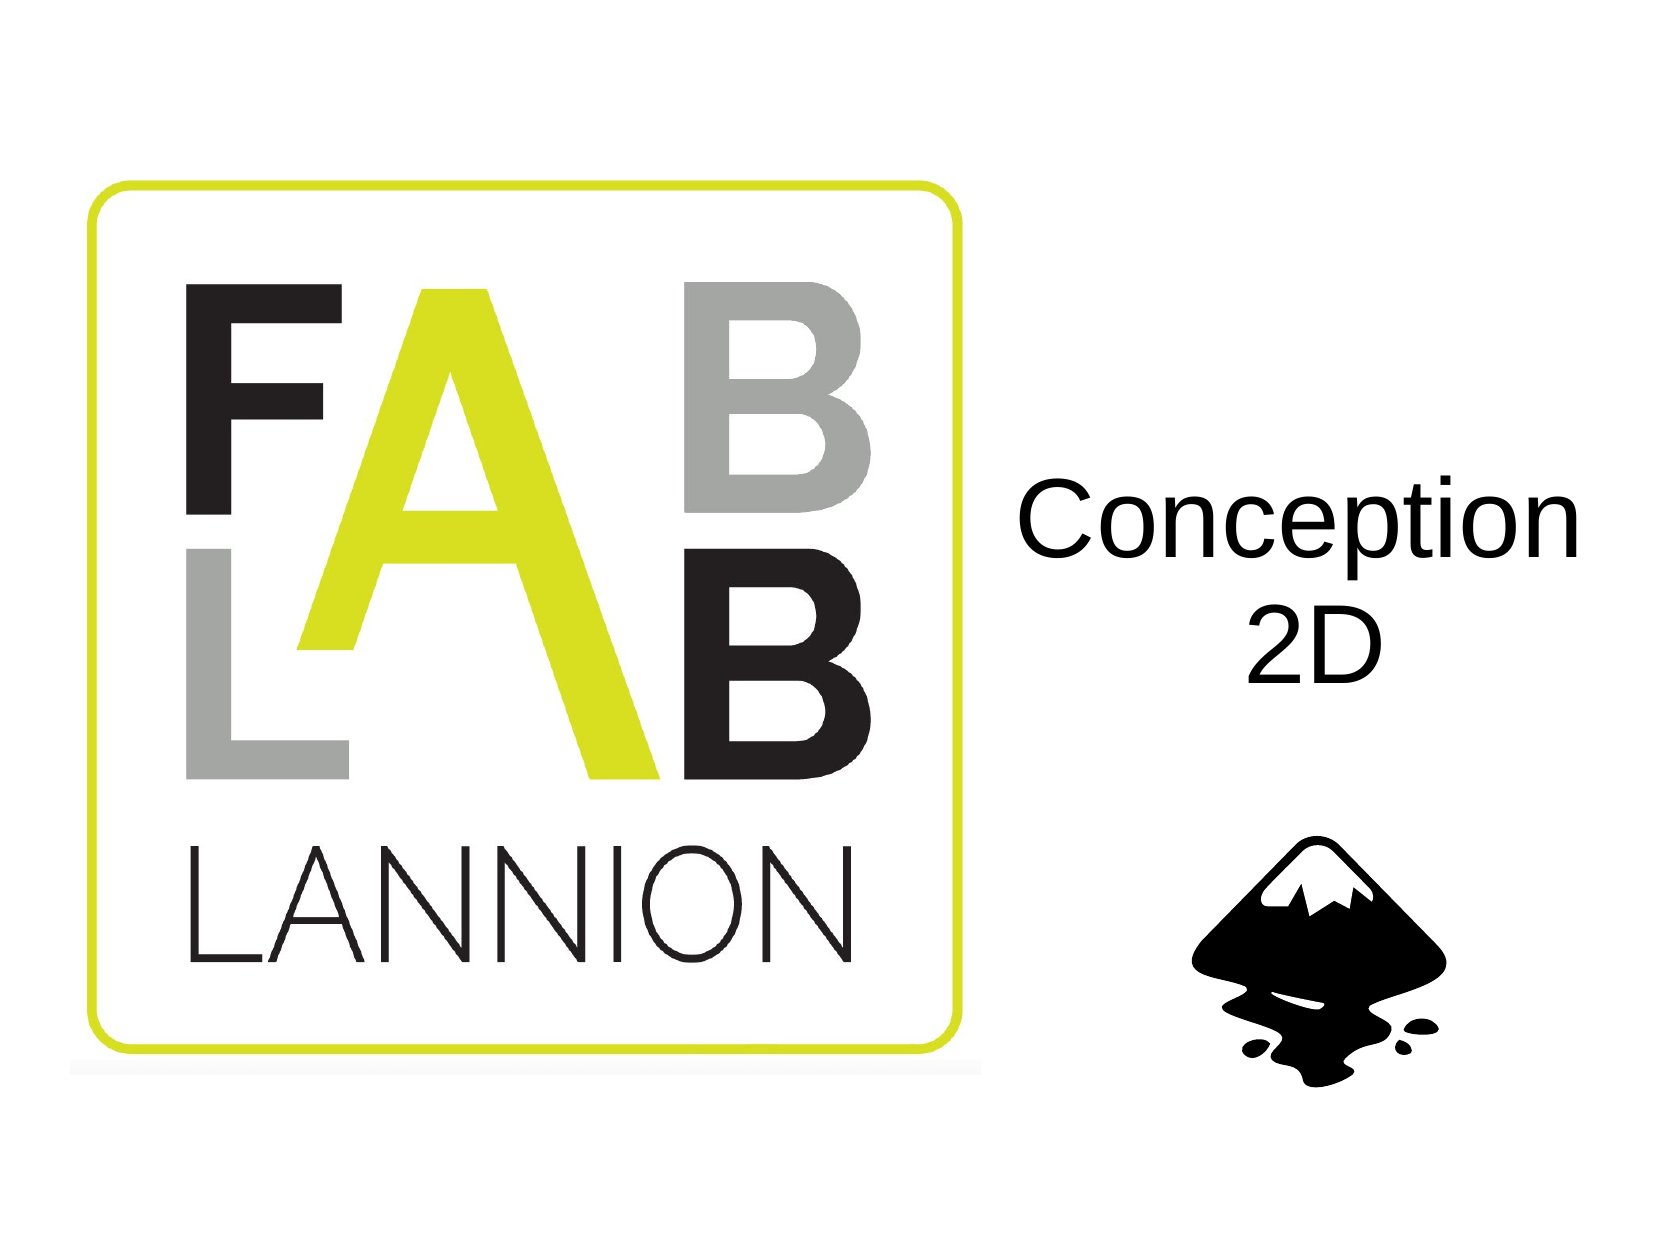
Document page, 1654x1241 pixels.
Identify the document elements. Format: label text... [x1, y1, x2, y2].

picture [70, 165, 981, 1075]
text_box Conception 2D [1000, 448, 1630, 715]
picture [1181, 824, 1455, 1099]
